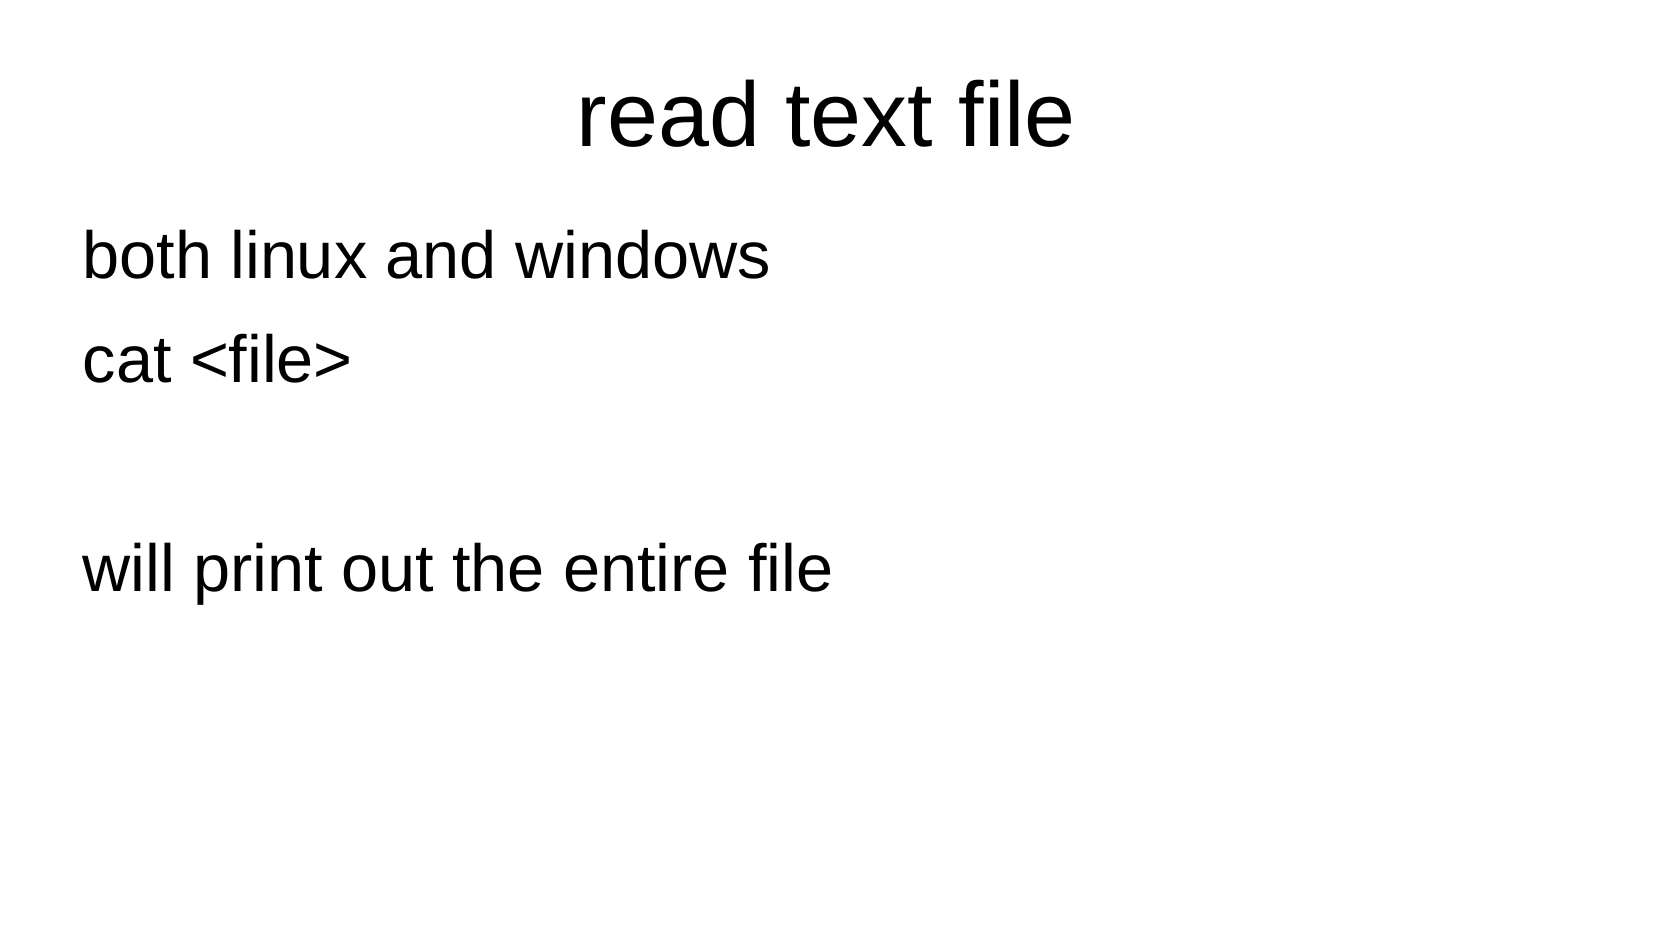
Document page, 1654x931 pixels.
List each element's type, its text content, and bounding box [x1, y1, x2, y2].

list both linux and windows cat <file> will print out the entire file [82, 217, 1571, 758]
title read text file [82, 37, 1571, 193]
